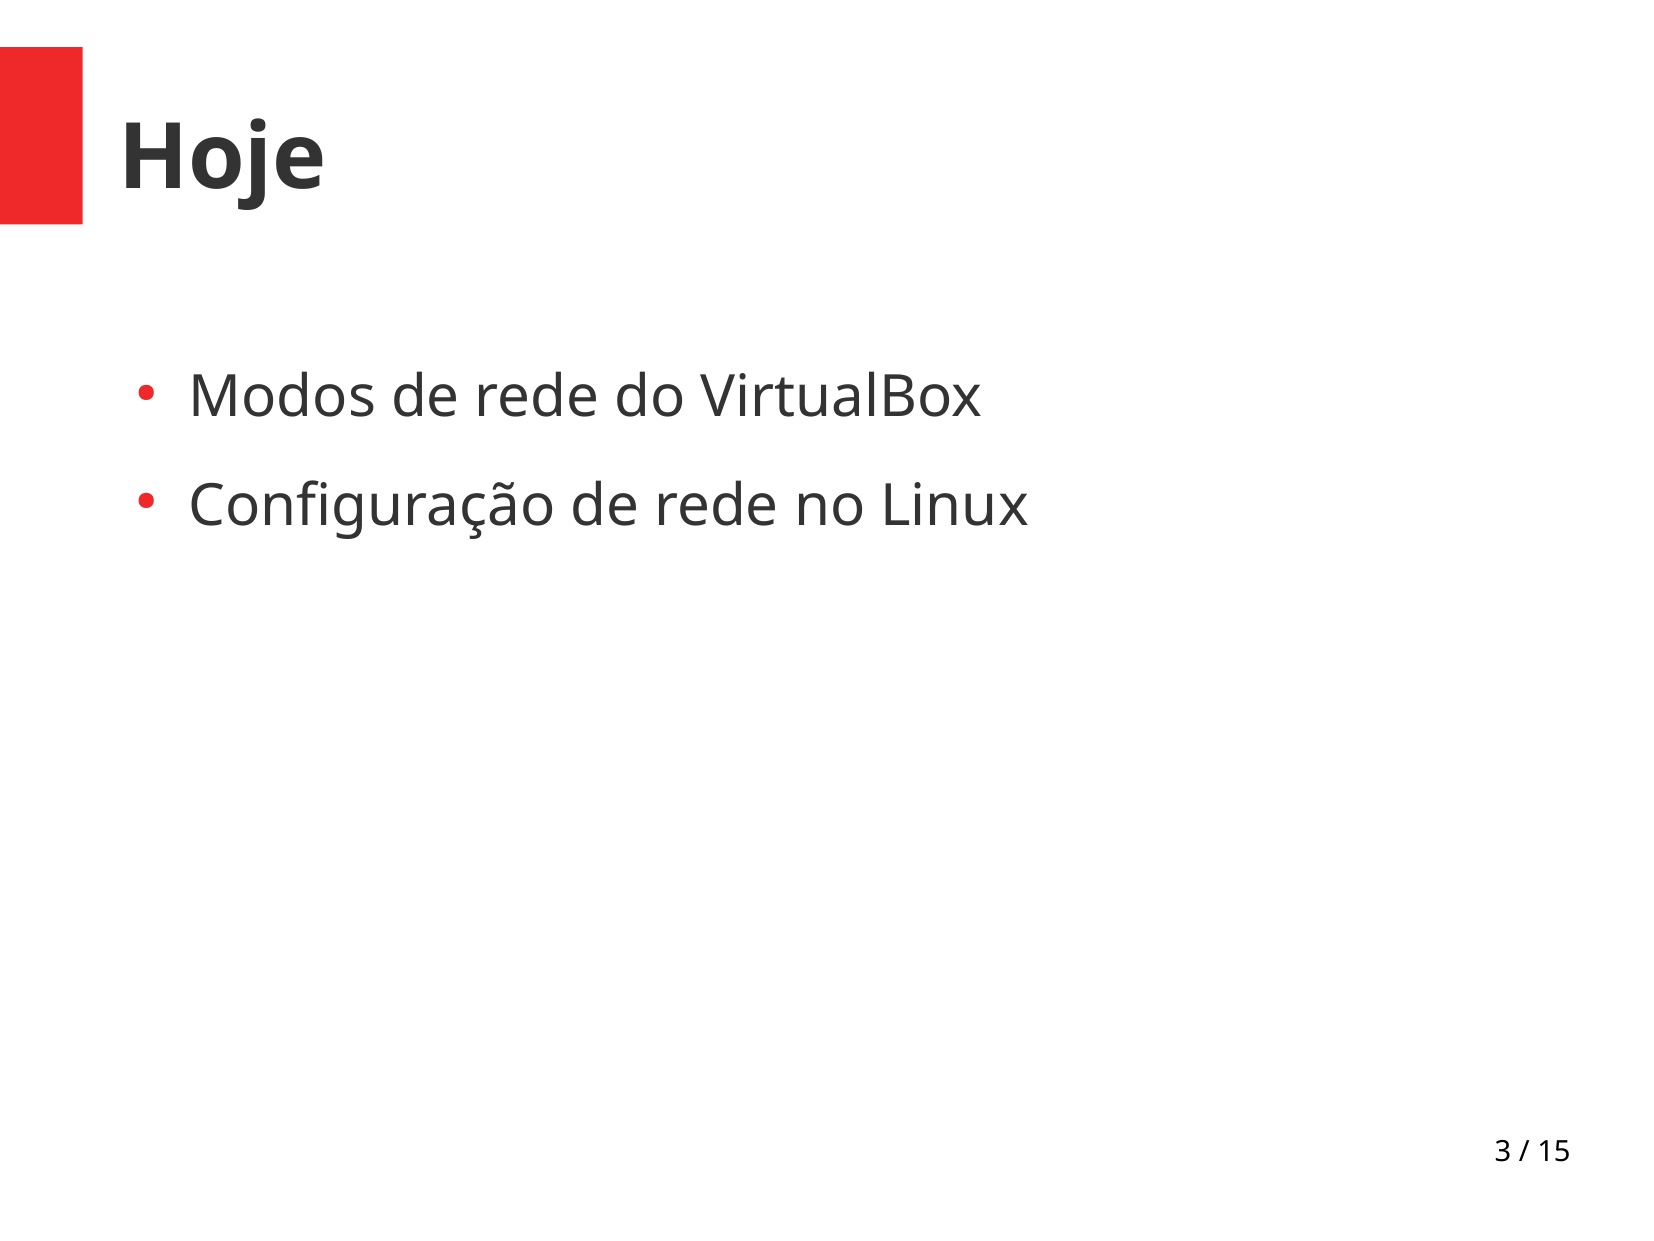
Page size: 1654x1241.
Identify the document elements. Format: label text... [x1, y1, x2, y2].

title Hoje [118, 49, 1571, 257]
list Modos de rede do VirtualBox Configuração de rede no Linux [118, 354, 1536, 1074]
